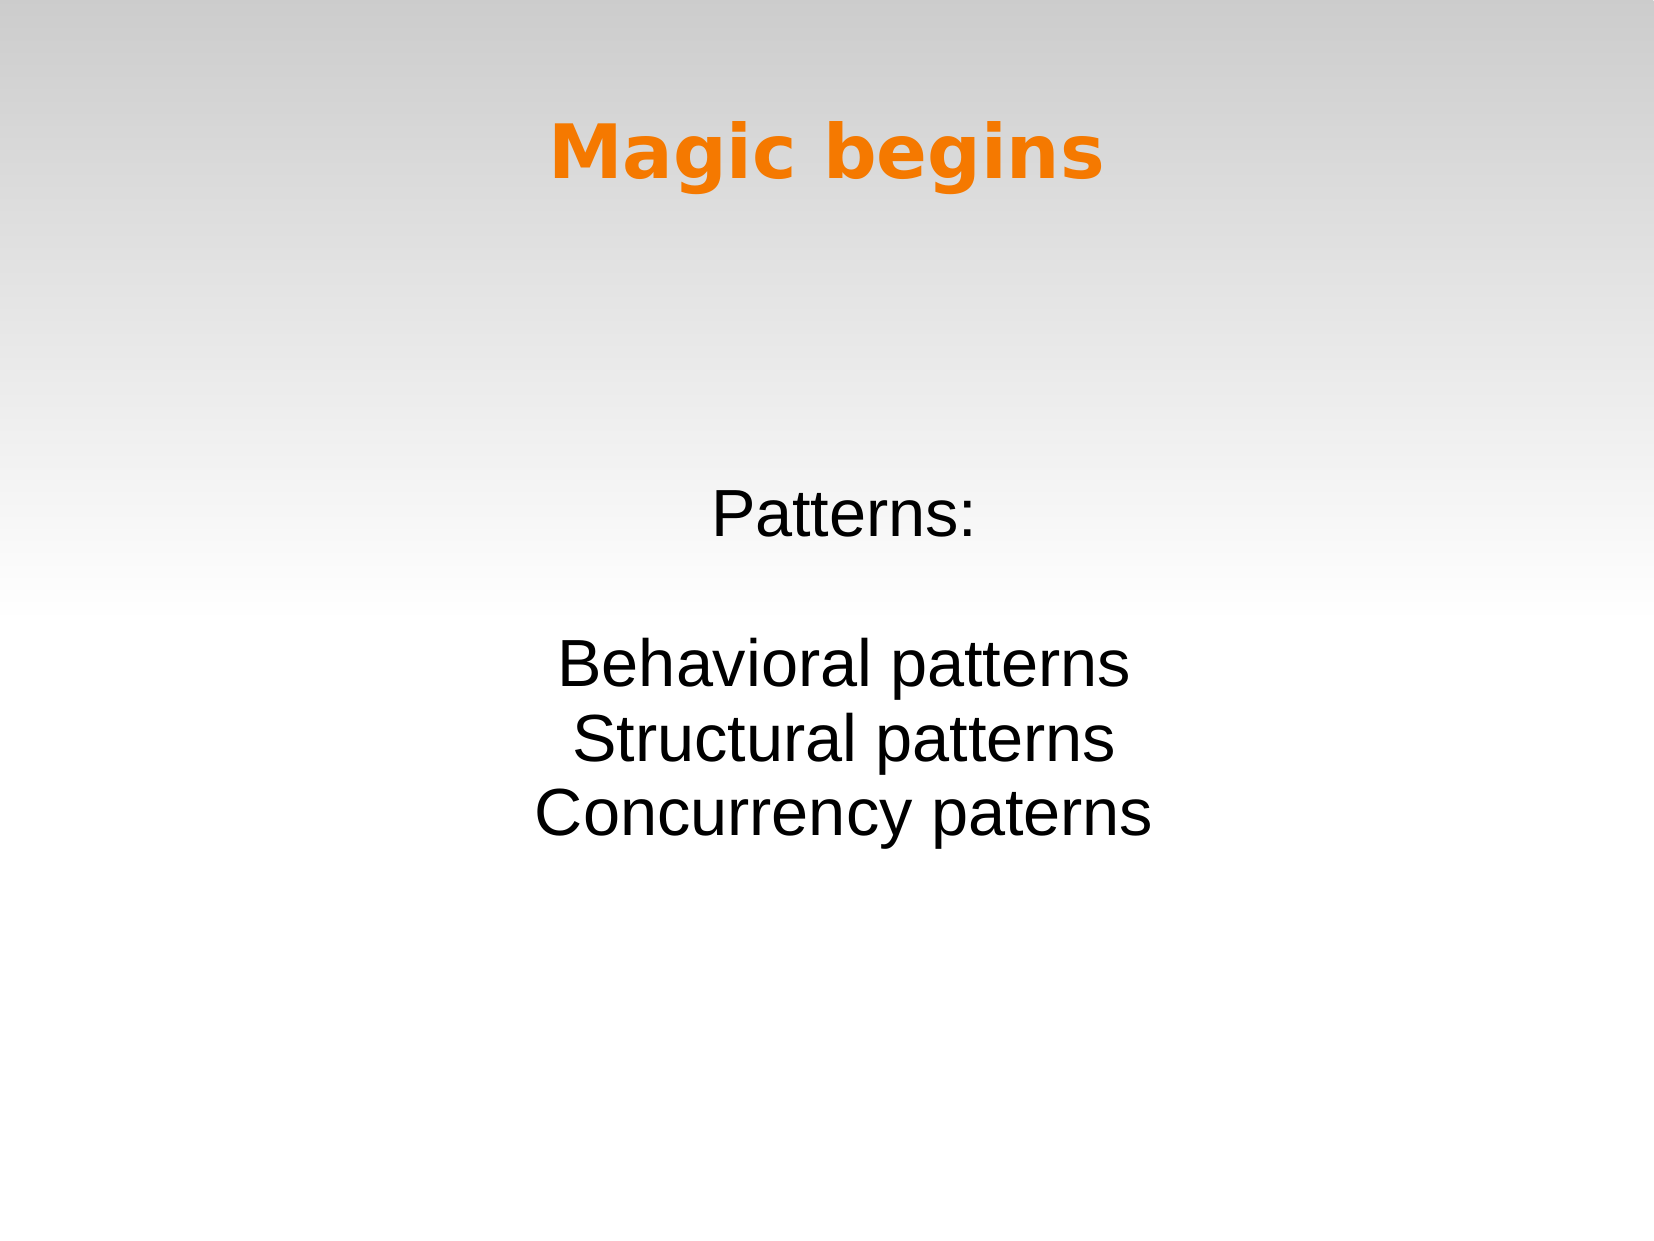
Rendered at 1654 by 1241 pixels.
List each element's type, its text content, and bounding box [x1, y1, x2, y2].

subtitle Patterns: Behavioral patterns Structural patterns Concurrency paterns [82, 225, 1571, 1102]
title Magic begins [82, 56, 1571, 225]
